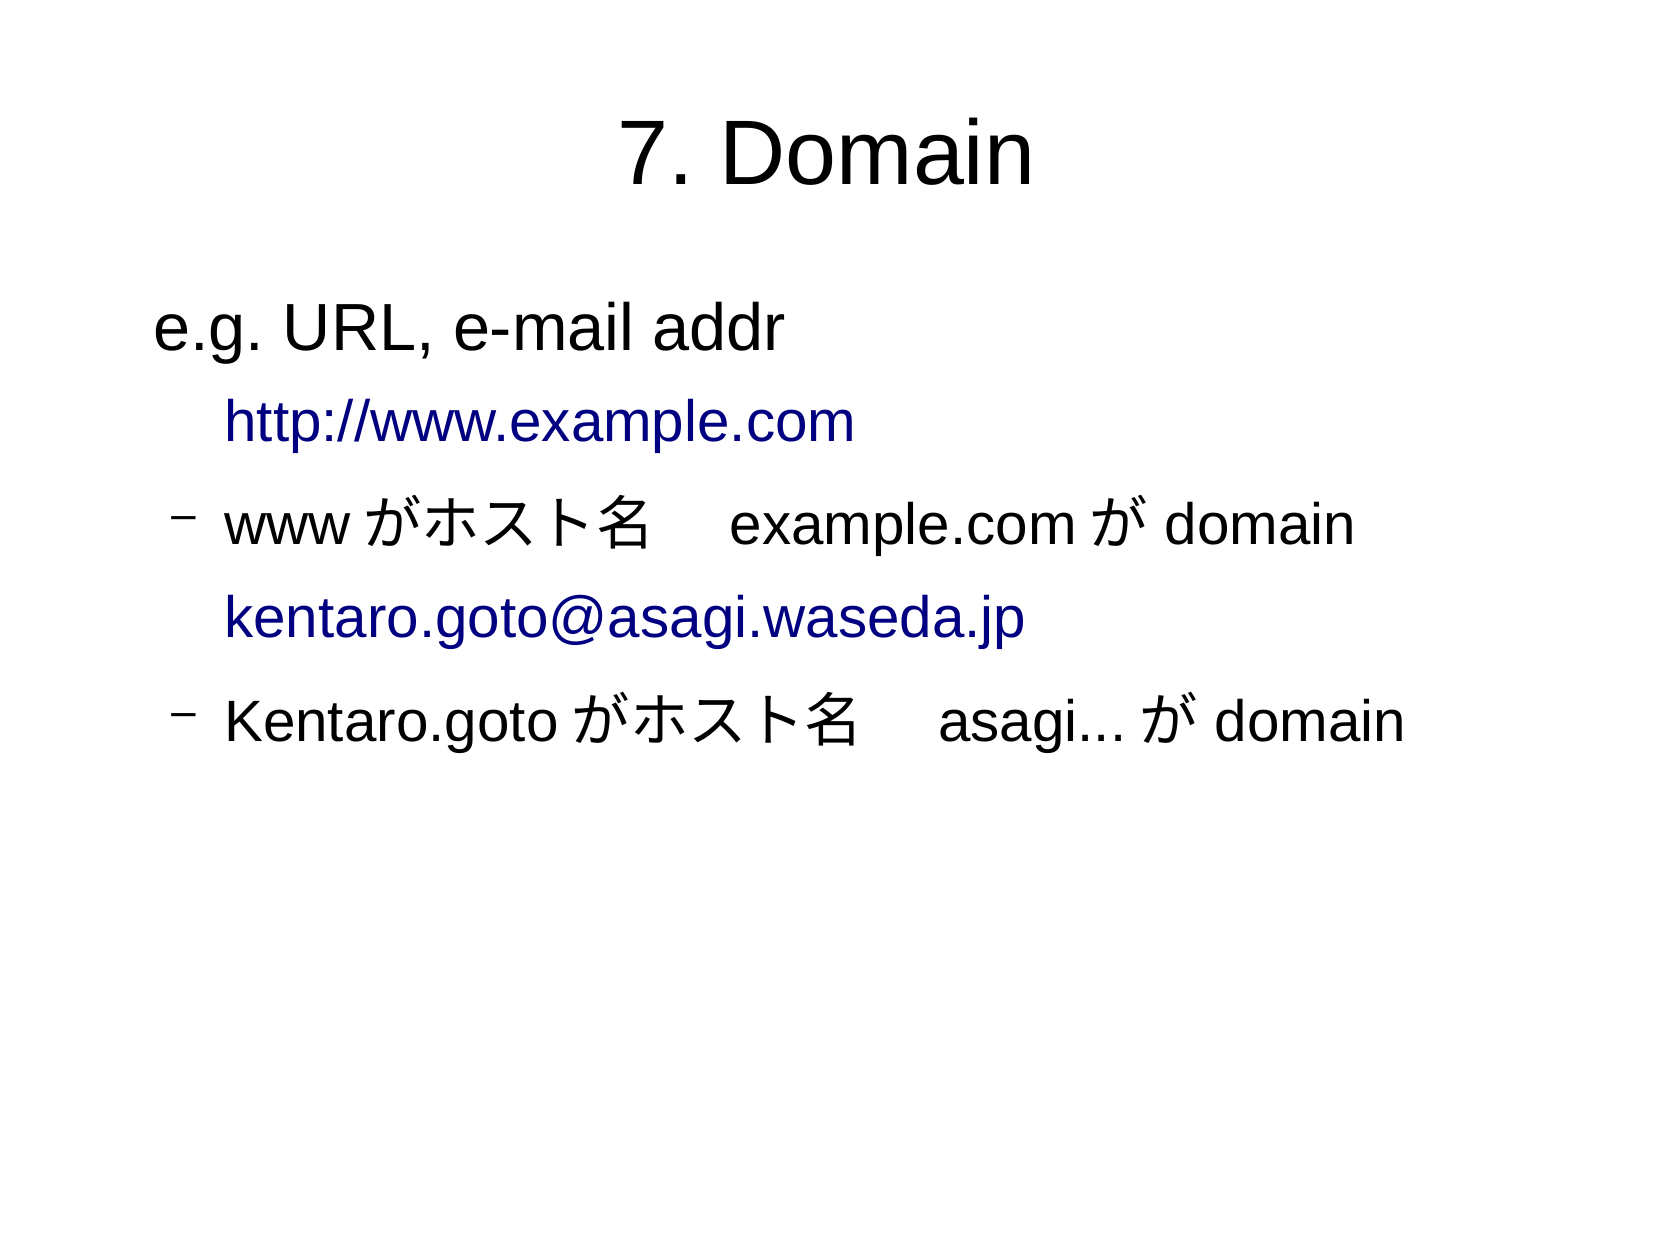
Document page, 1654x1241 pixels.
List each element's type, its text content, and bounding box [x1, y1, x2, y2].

title 7. Domain [82, 49, 1571, 257]
list e.g. URL, e-mail addr http://www.example.com wwwがホスト名 example.comがdomain kentaro.goto@asagi.waseda.jp Kentaro.gotoがホスト名 asagi...がdomain [82, 290, 1571, 1010]
